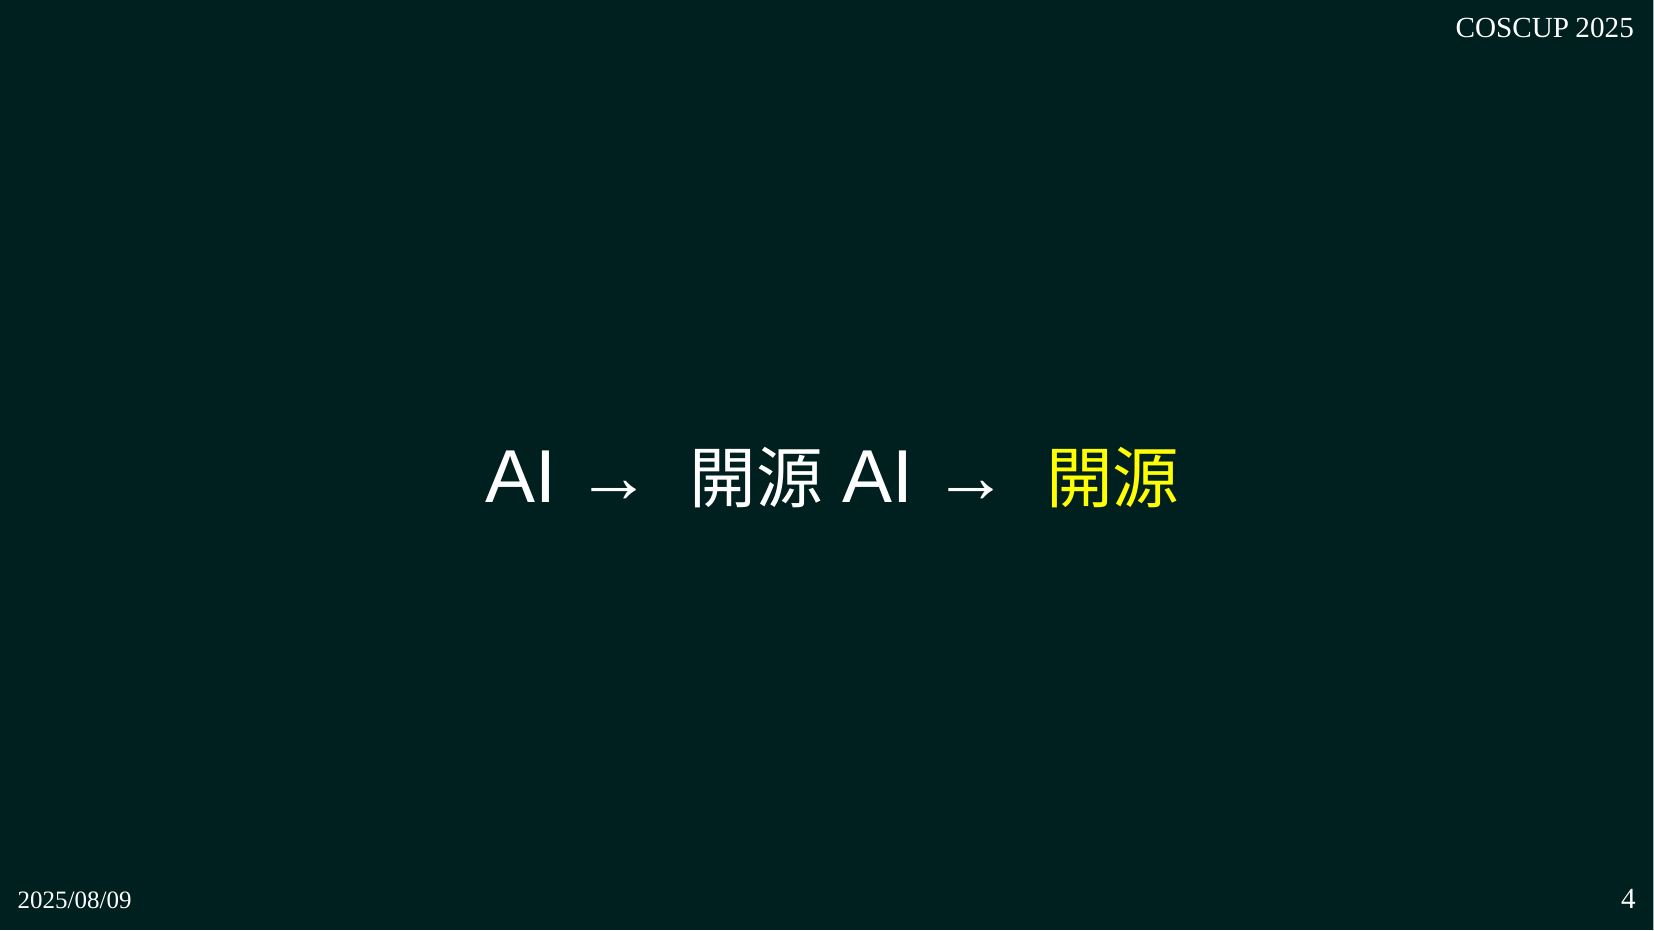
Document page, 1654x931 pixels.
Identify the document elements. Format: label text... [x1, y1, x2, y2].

subtitle AI → 開源AI → 開源 [88, 113, 1577, 834]
